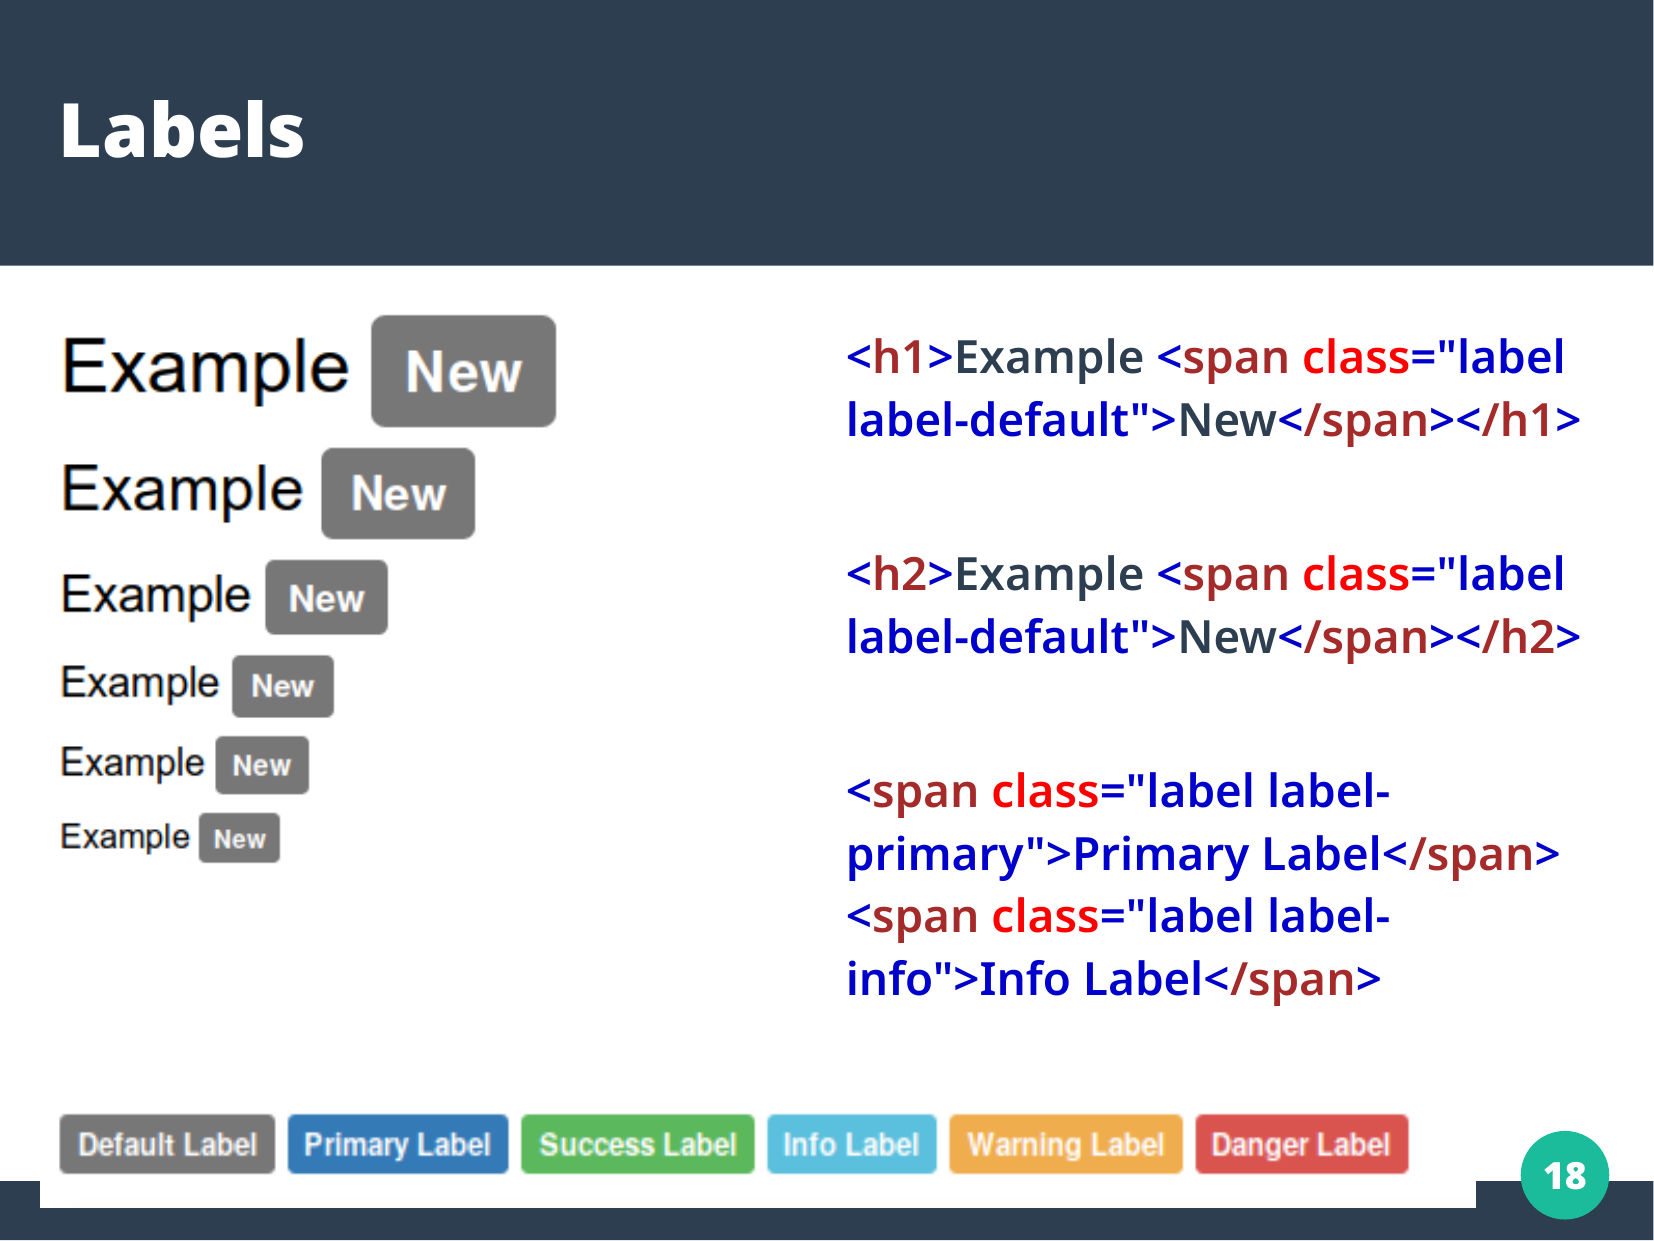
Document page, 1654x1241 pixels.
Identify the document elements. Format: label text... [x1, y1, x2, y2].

picture [50, 295, 650, 885]
title Labels [59, 49, 1595, 207]
picture [40, 1092, 1476, 1208]
list <h1>Example <span class="label label-default">New</span></h1> <h2>Example <span class="label label-default">New</span></h2> <span class="label label-primary">Primary Label</span> <span class="label label-info">Info Label</span> [845, 324, 1596, 1152]
